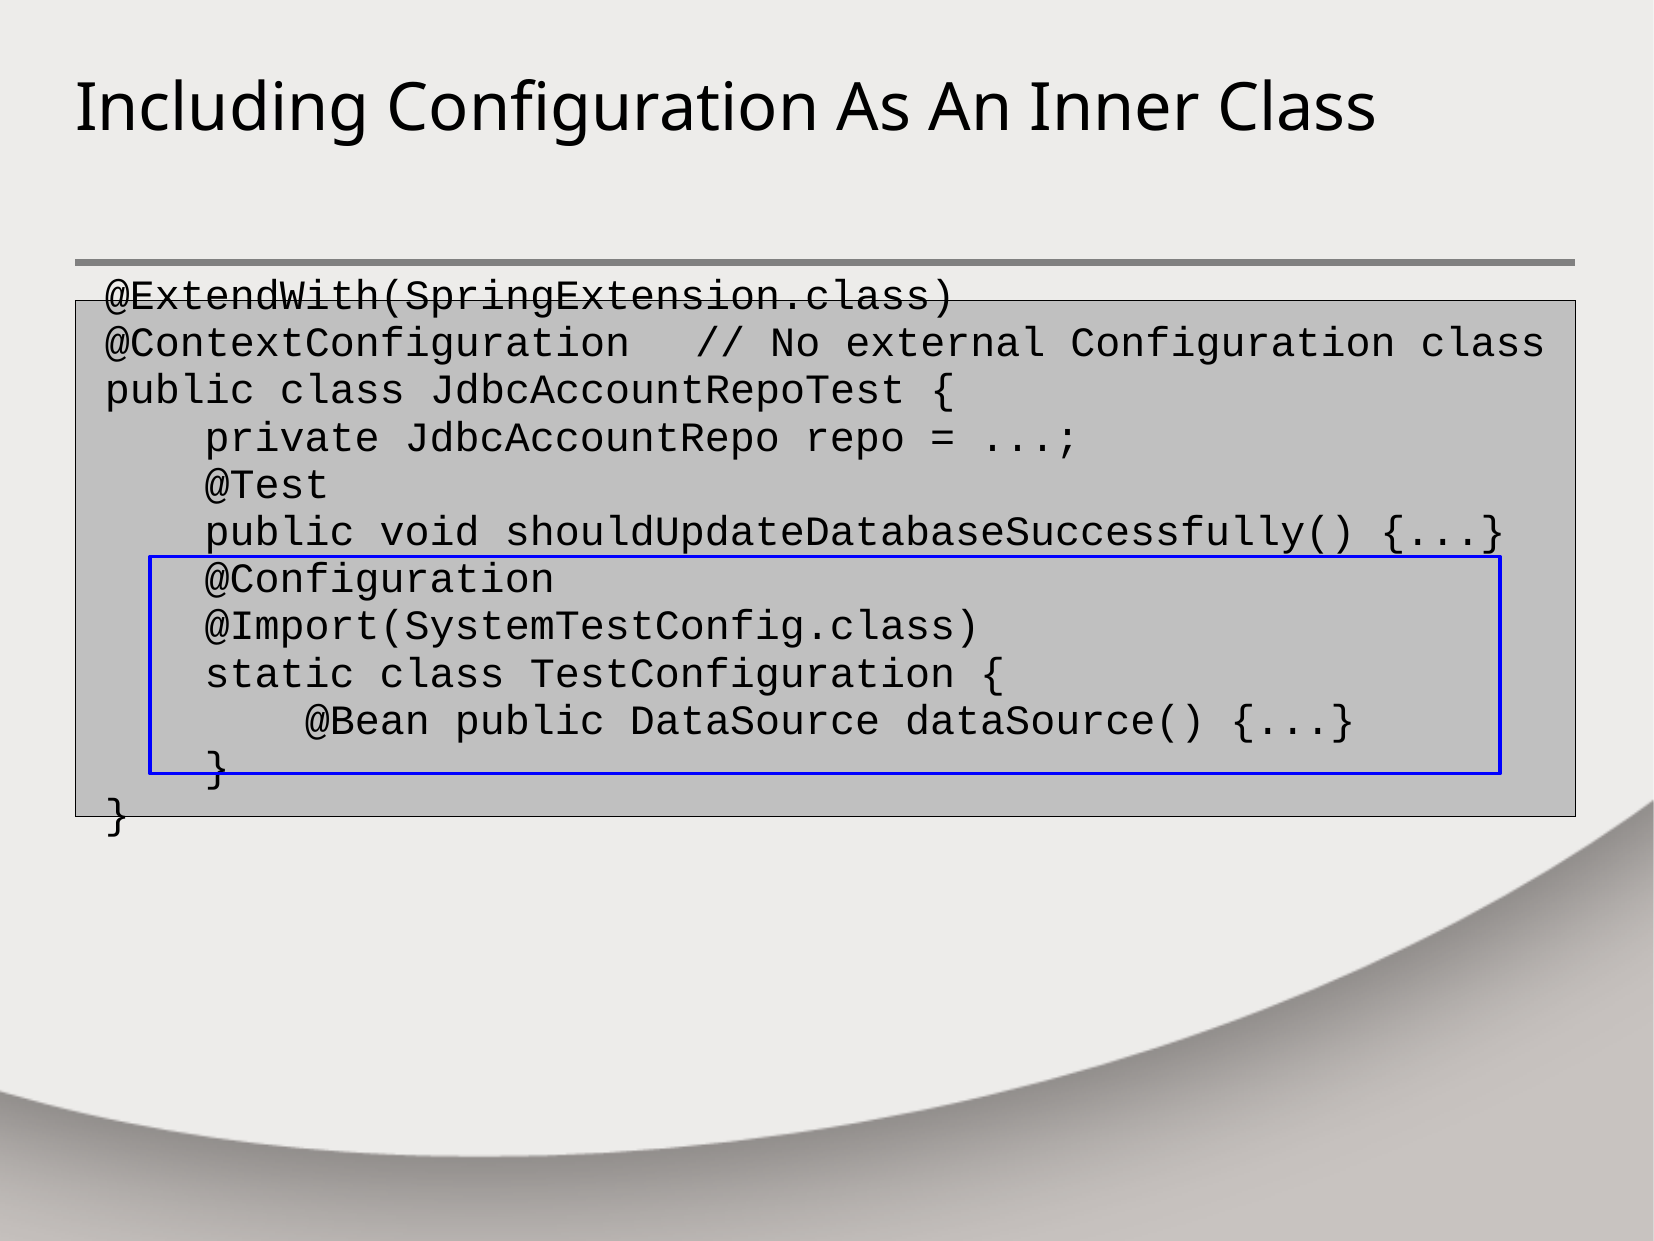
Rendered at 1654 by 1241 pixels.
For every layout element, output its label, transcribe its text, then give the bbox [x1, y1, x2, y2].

picture [0, 0, 1654, 1241]
title Including Configuration As An Inner Class [75, 75, 1576, 226]
text_box @ExtendWith(SpringExtension.class) @ContextConfiguration // No external Configuration class public class JdbcAccountRepoTest { private JdbcAccountRepo repo = ...; @Test public void shouldUpdateDatabaseSuccessfully() {...} @Configuration @Import(SystemTestConfig.class) static class TestConfiguration { @Bean public DataSource dataSource() {...} } } [75, 300, 1576, 817]
